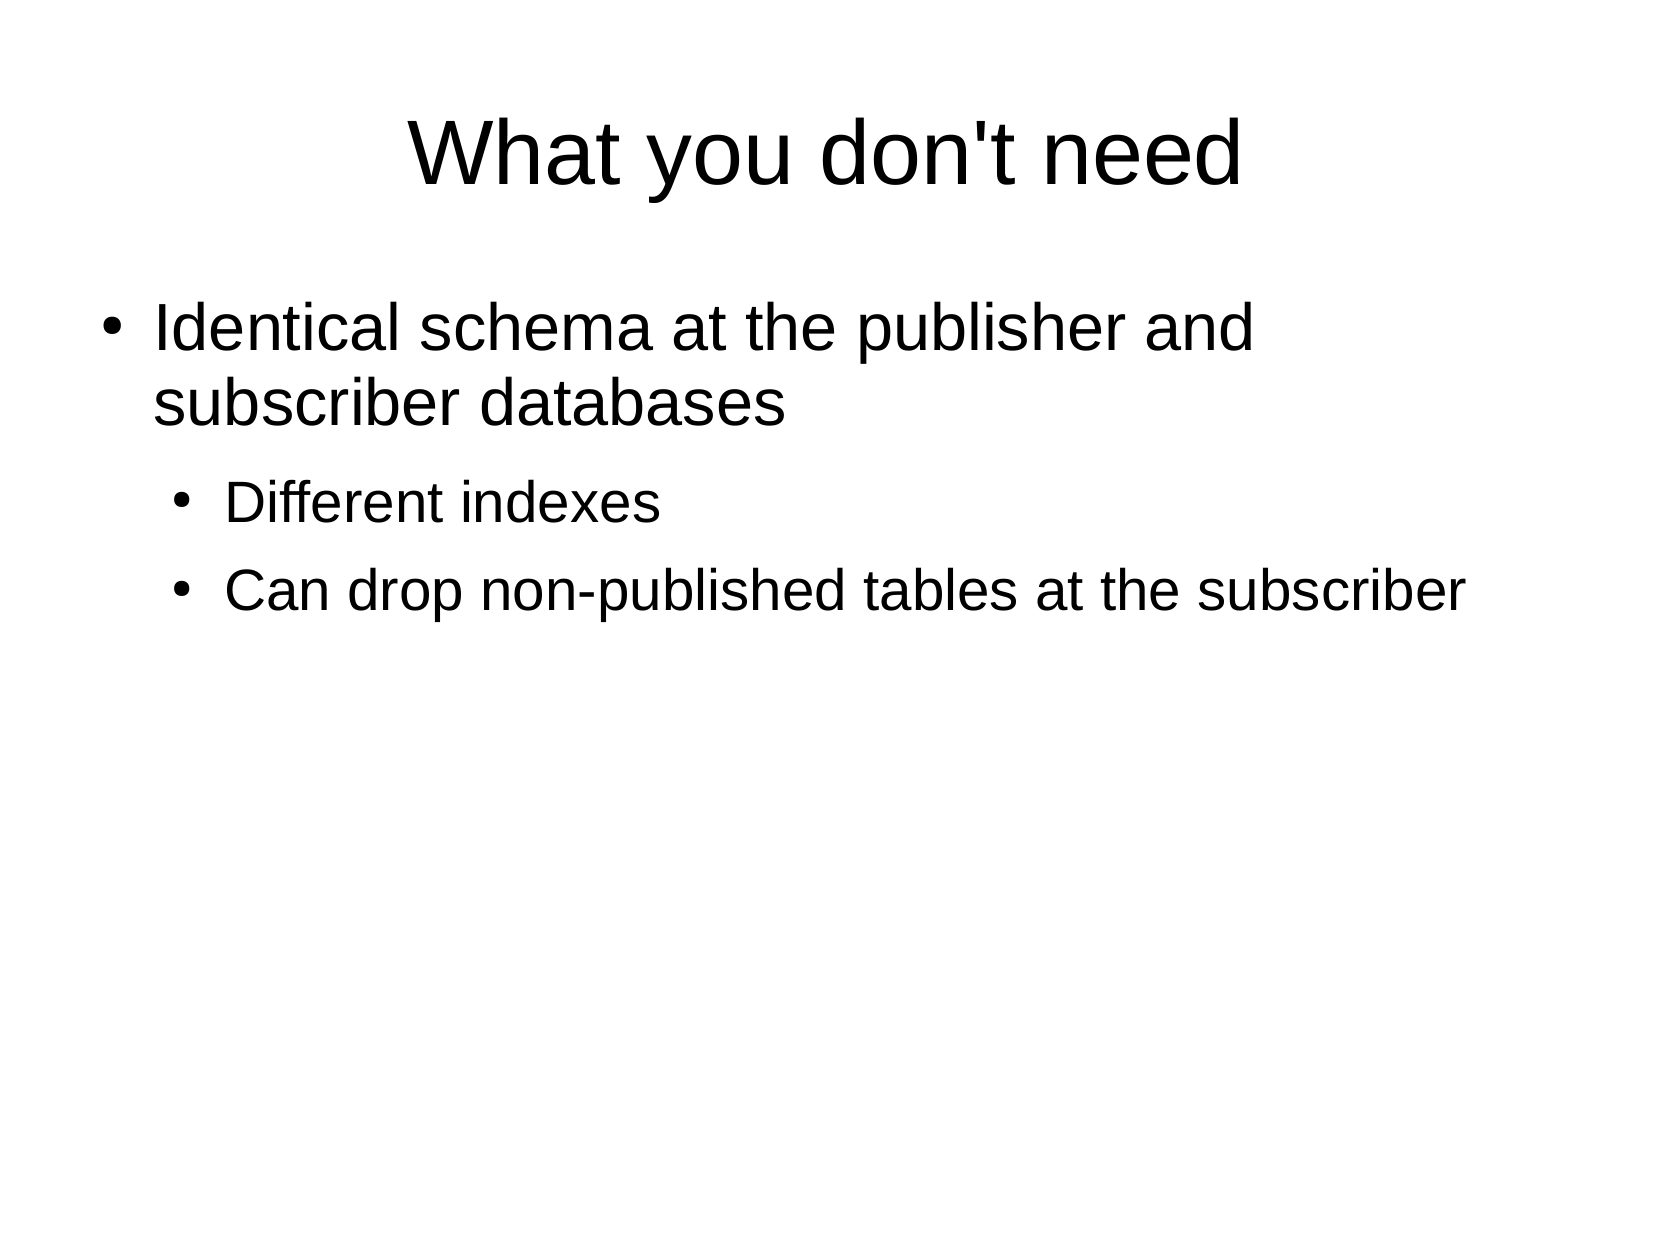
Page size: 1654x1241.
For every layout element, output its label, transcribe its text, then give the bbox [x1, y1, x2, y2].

list Identical schema at the publisher and subscriber databases Different indexes Can drop non-published tables at the subscriber [82, 290, 1571, 1109]
title What you don't need [82, 56, 1571, 250]
